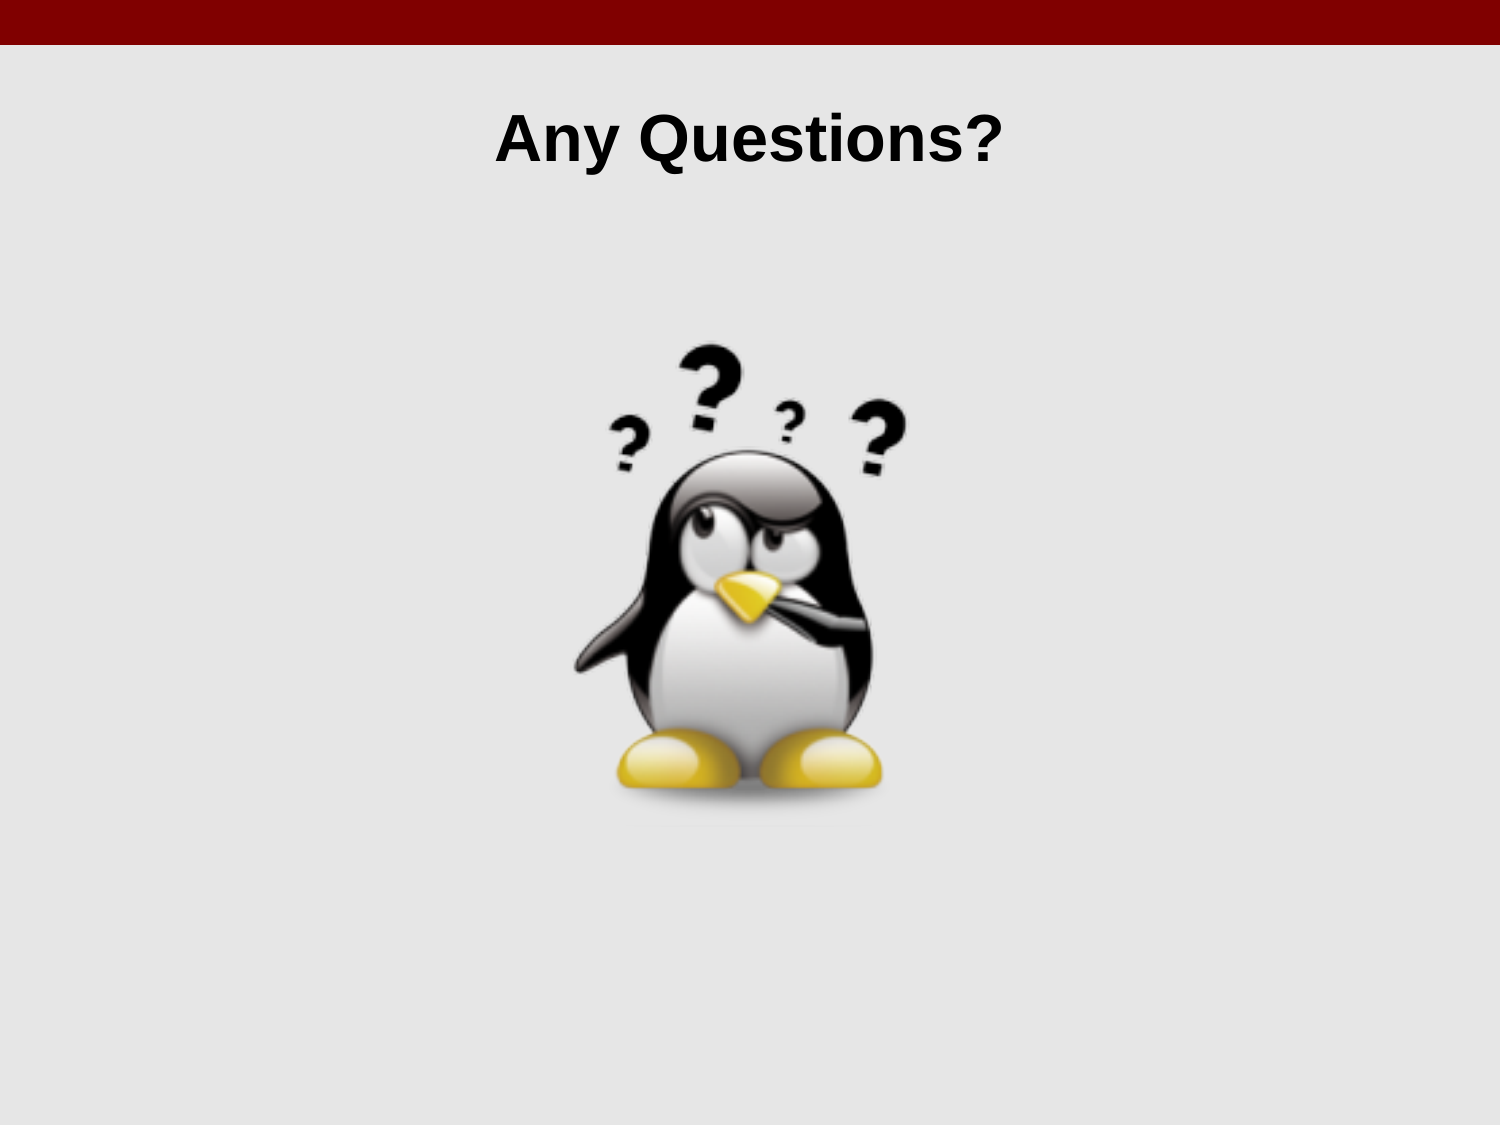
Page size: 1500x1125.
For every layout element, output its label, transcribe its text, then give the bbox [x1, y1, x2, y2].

title Any Questions? [75, 44, 1425, 233]
picture [247, 288, 1253, 873]
